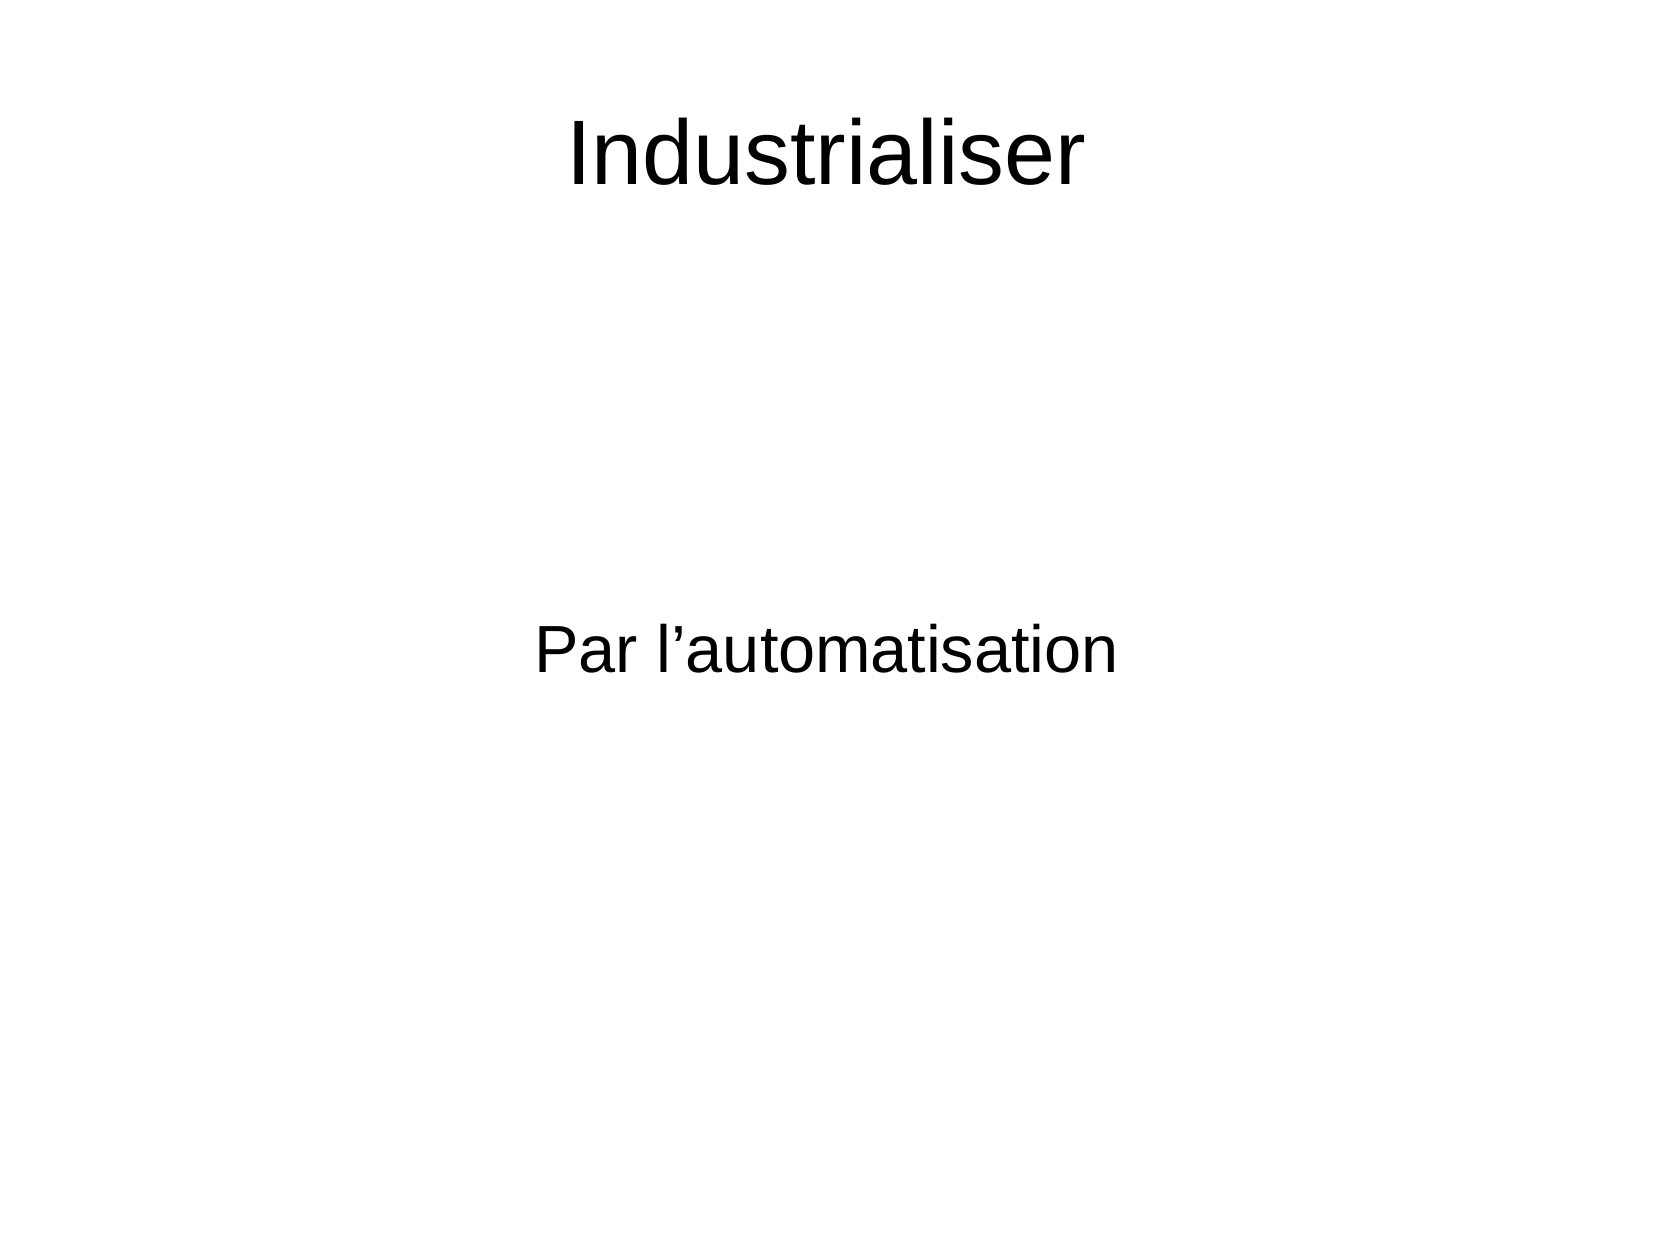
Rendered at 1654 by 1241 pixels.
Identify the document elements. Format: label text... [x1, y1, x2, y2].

subtitle Par l’automatisation [82, 290, 1571, 1010]
title Industrialiser [82, 49, 1571, 257]
